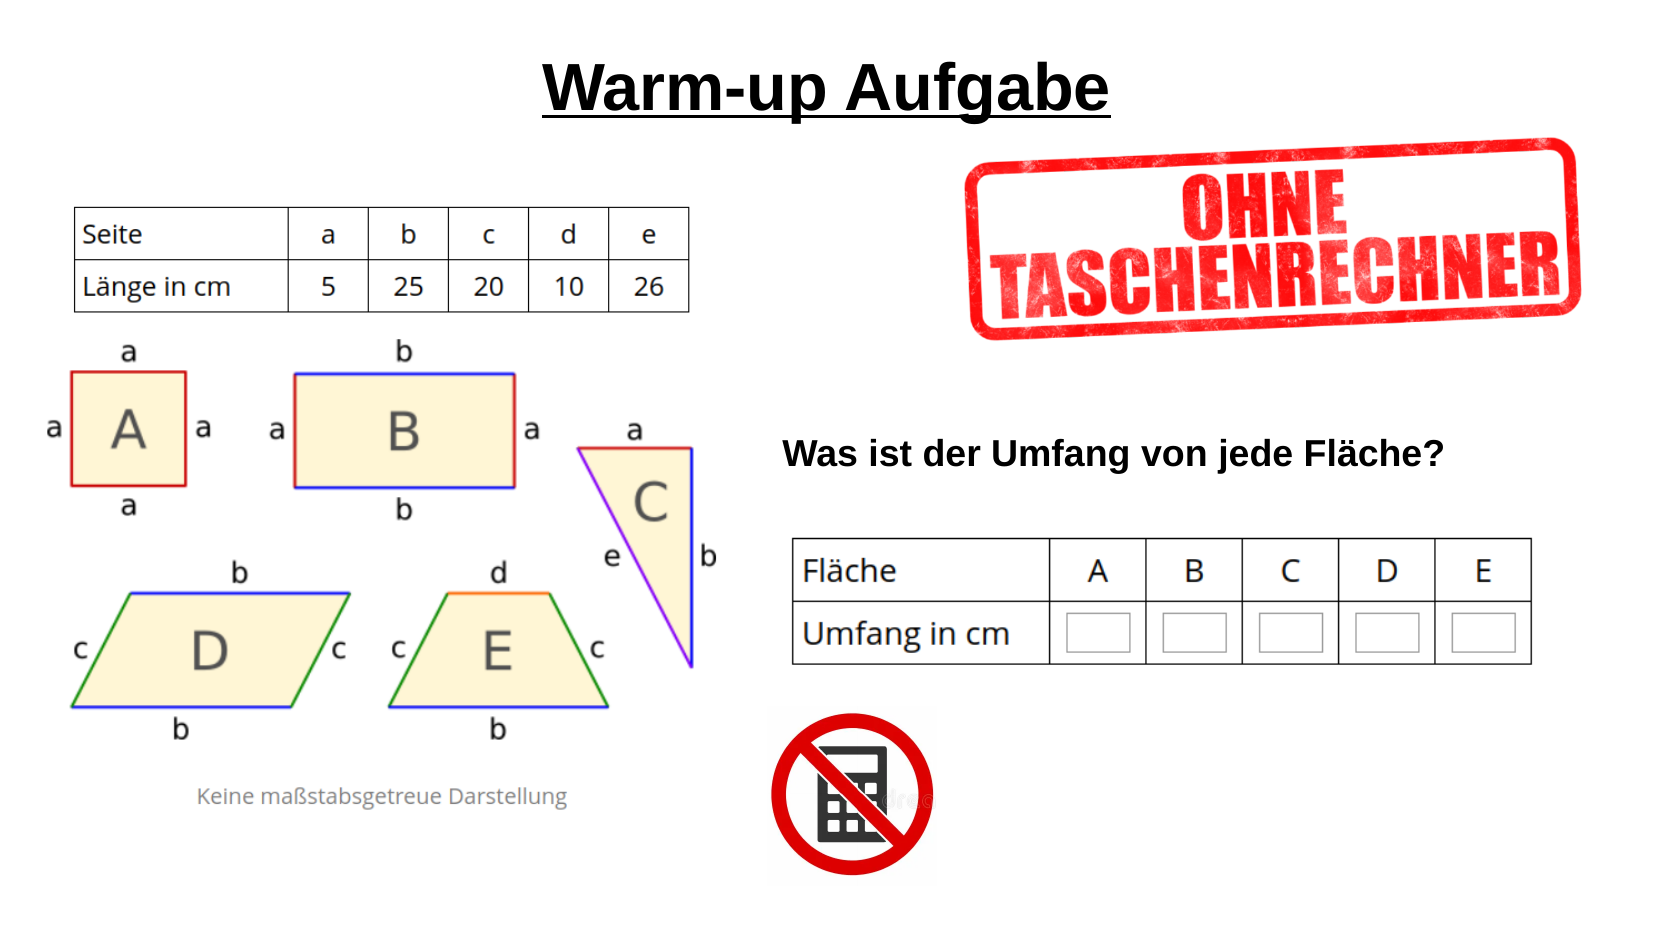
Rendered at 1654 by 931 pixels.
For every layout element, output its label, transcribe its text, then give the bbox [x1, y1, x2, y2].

text_box Was ist der Umfang von jede Fläche? [767, 425, 1654, 532]
picture [24, 188, 1599, 815]
picture [933, 106, 1612, 371]
title Warm-up Aufgabe [82, 10, 1571, 166]
picture [767, 706, 937, 886]
